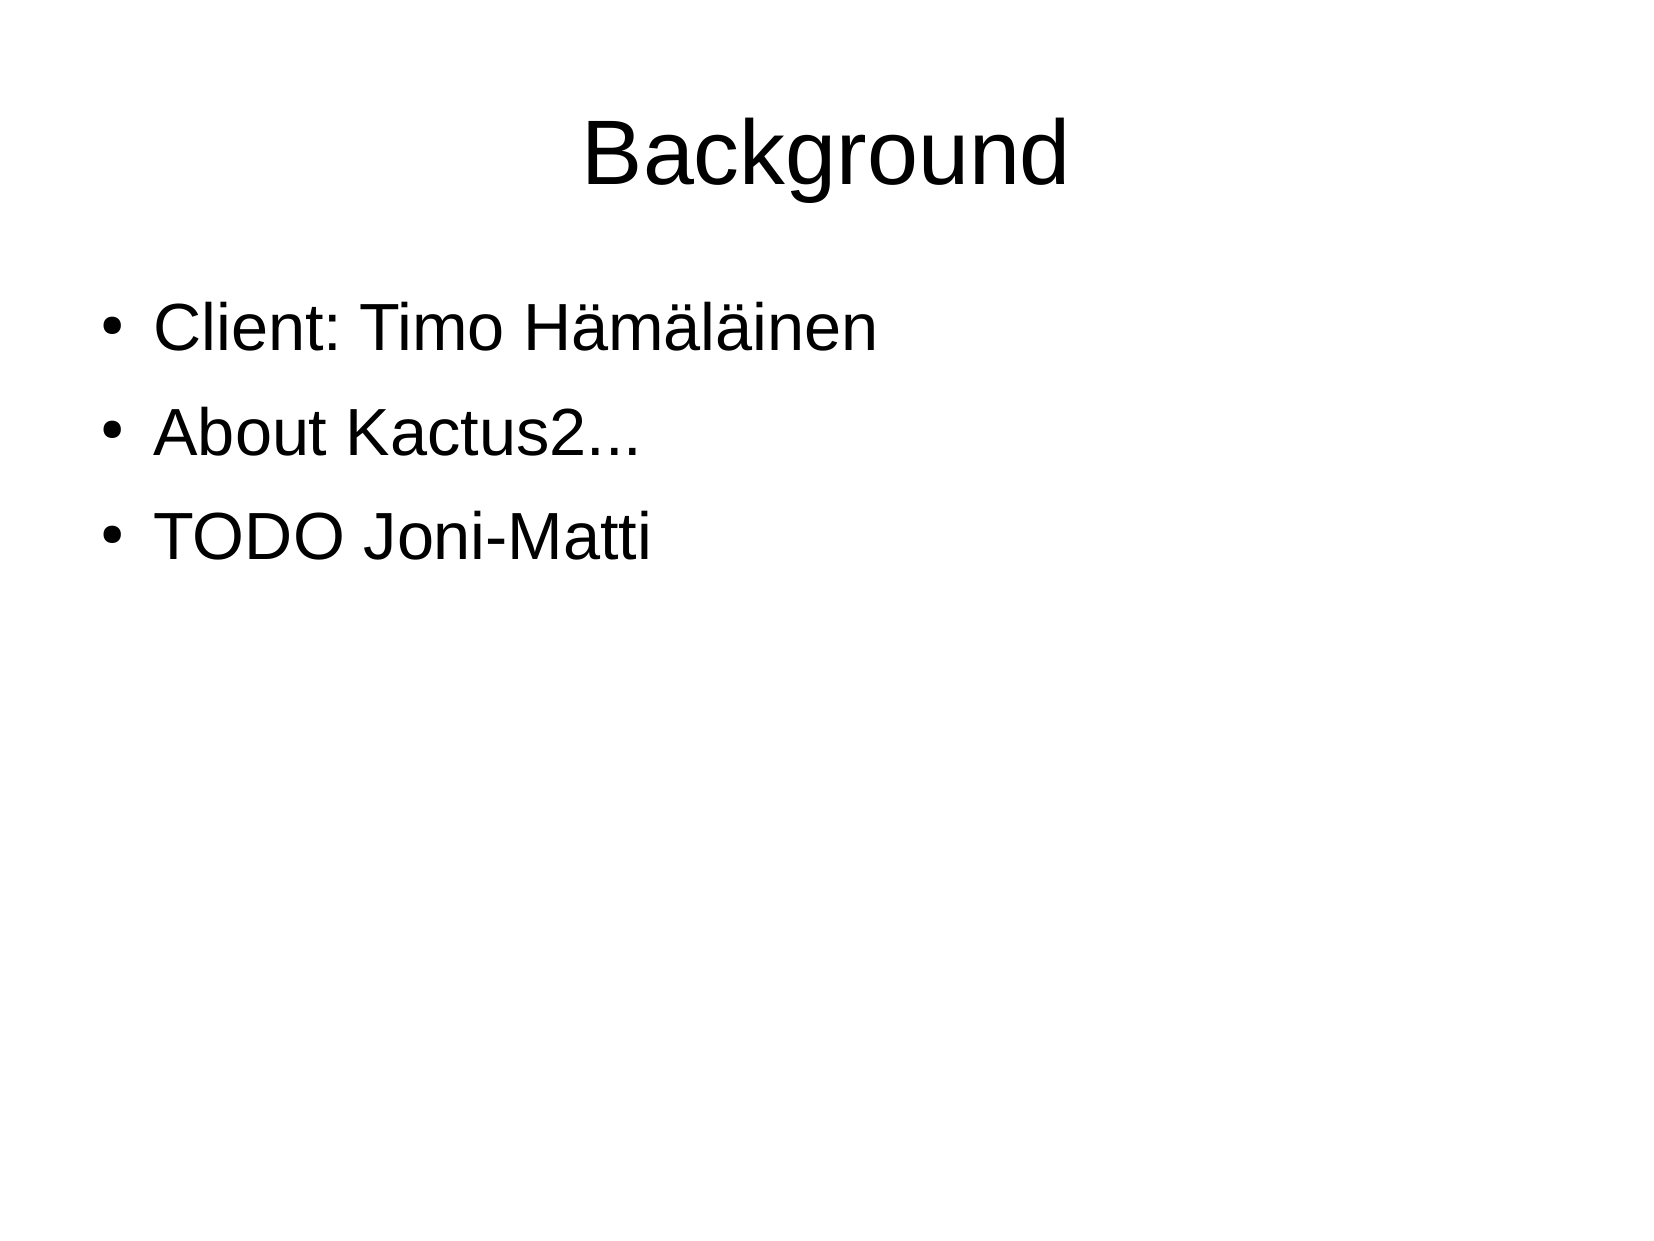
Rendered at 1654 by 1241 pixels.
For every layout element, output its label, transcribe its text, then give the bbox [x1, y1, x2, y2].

list Client: Timo Hämäläinen About Kactus2... TODO Joni-Matti [82, 290, 1571, 1109]
title Background [82, 49, 1571, 257]
